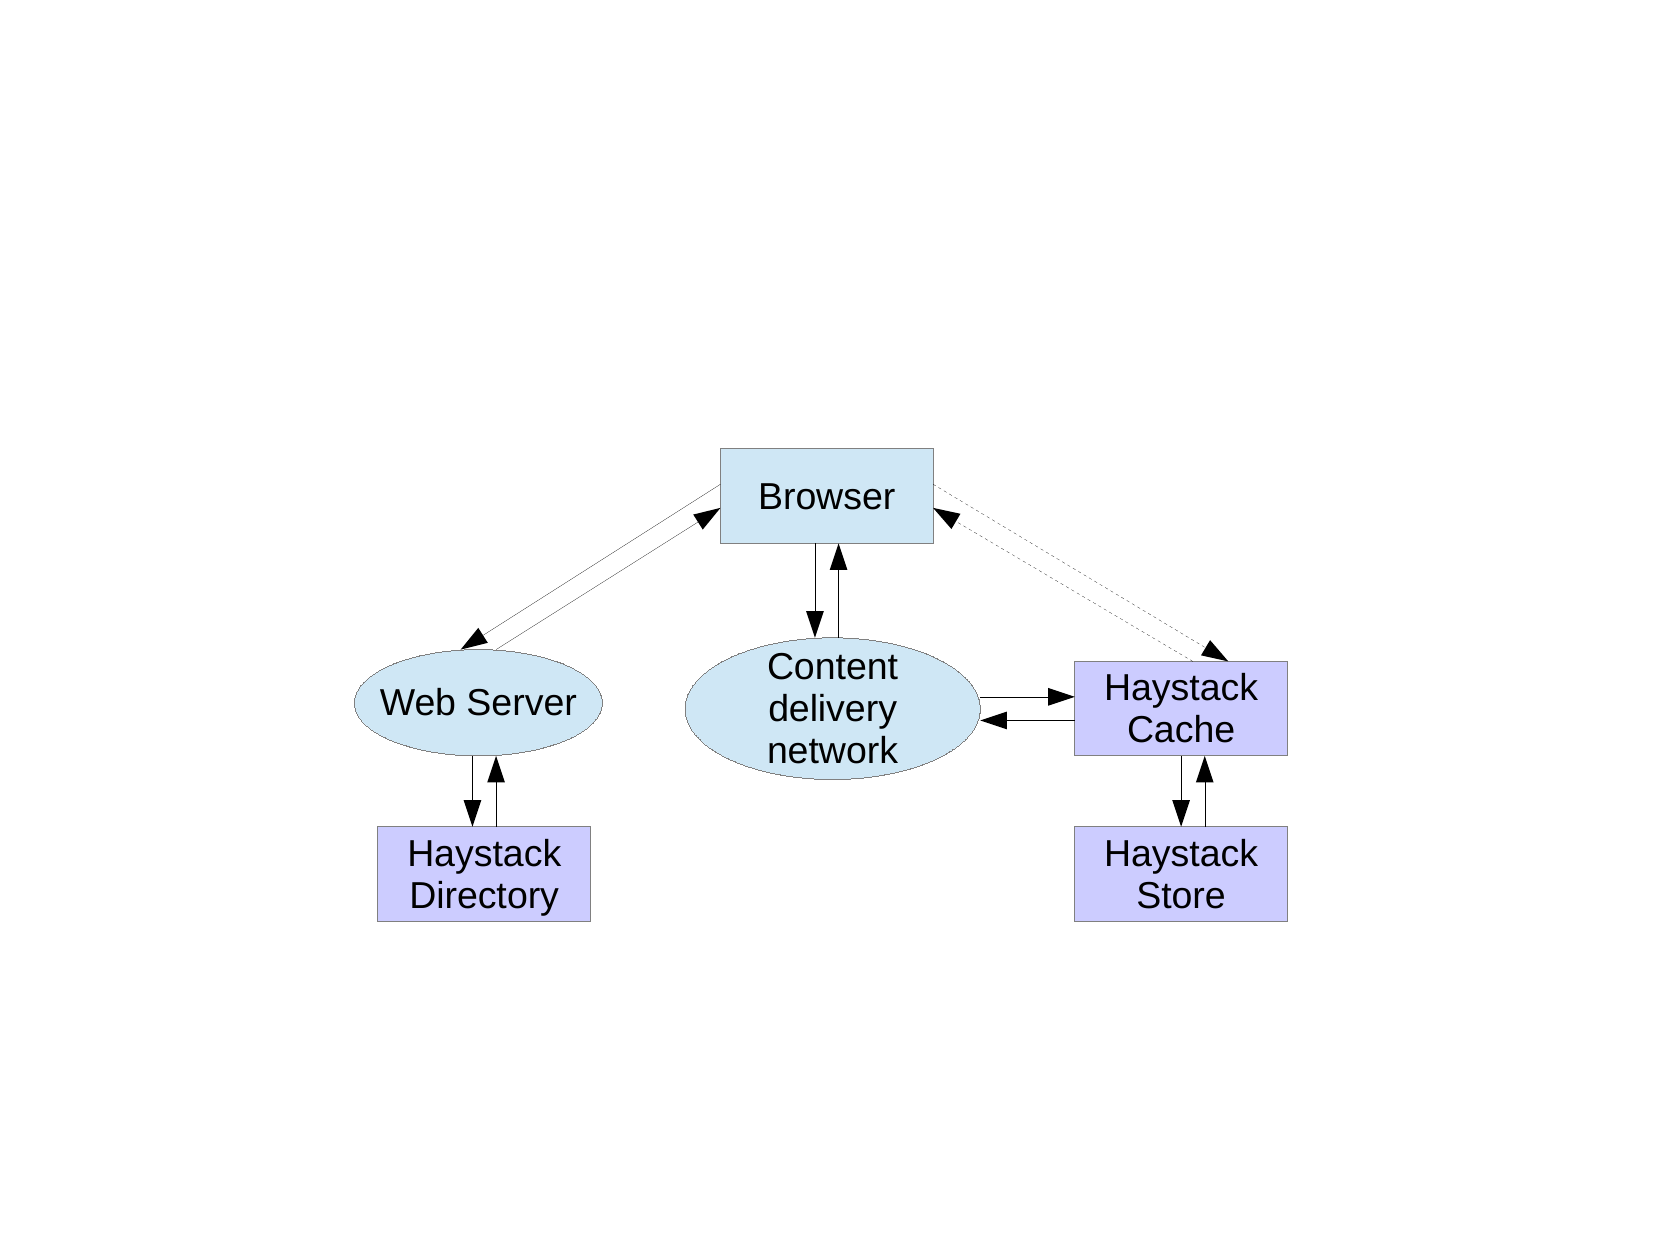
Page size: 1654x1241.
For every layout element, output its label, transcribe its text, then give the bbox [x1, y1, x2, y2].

text_box Haystack Store [1074, 826, 1288, 922]
text_box Haystack Directory [377, 826, 591, 922]
text_box Web Server [354, 649, 603, 756]
text_box Content delivery network [685, 637, 981, 780]
text_box Browser [720, 448, 934, 544]
text_box Haystack Cache [1074, 661, 1288, 756]
